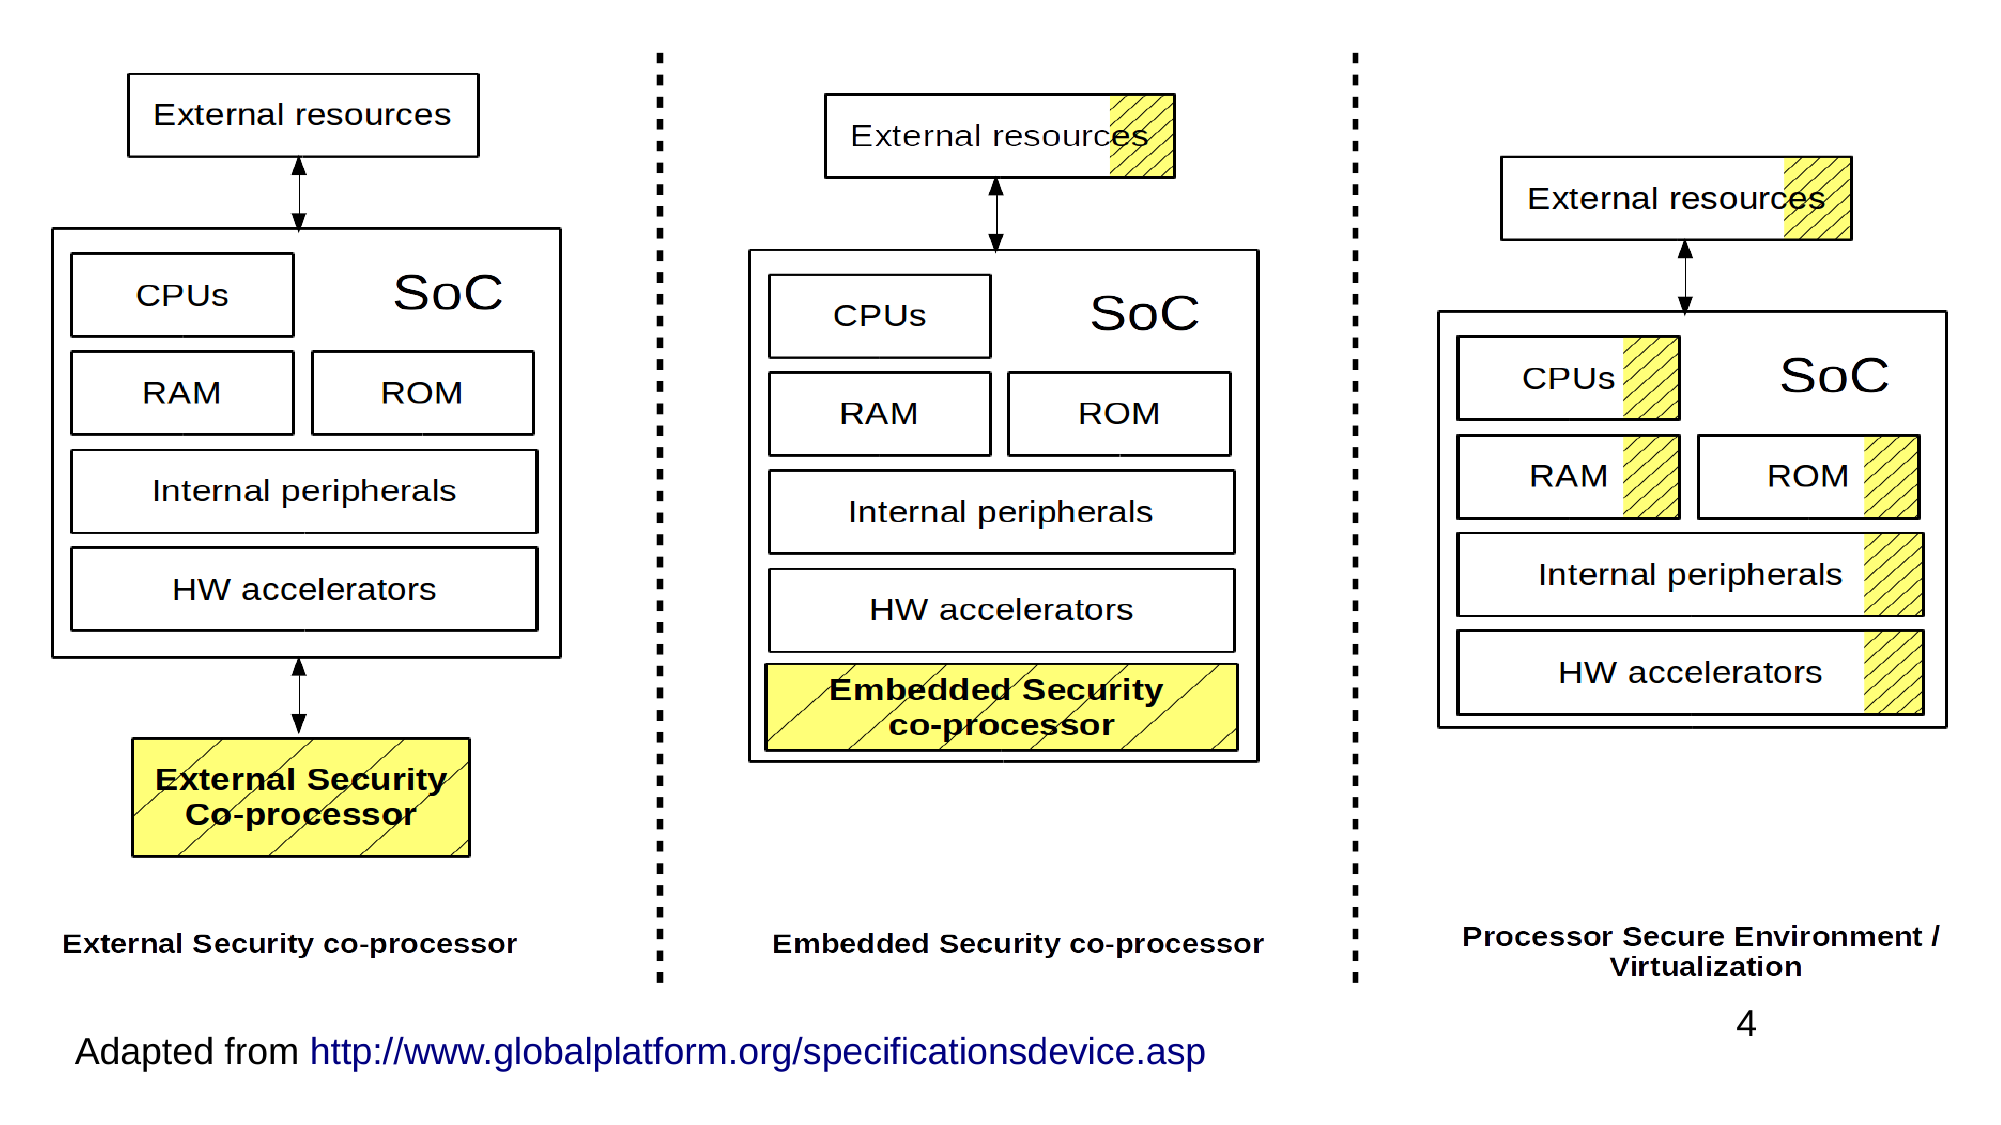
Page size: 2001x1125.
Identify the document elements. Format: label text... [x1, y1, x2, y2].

text_box Adapted from http://www.globalplatform.org/specificationsdevice.asp [60, 1023, 1246, 1081]
picture [30, 38, 1981, 1006]
